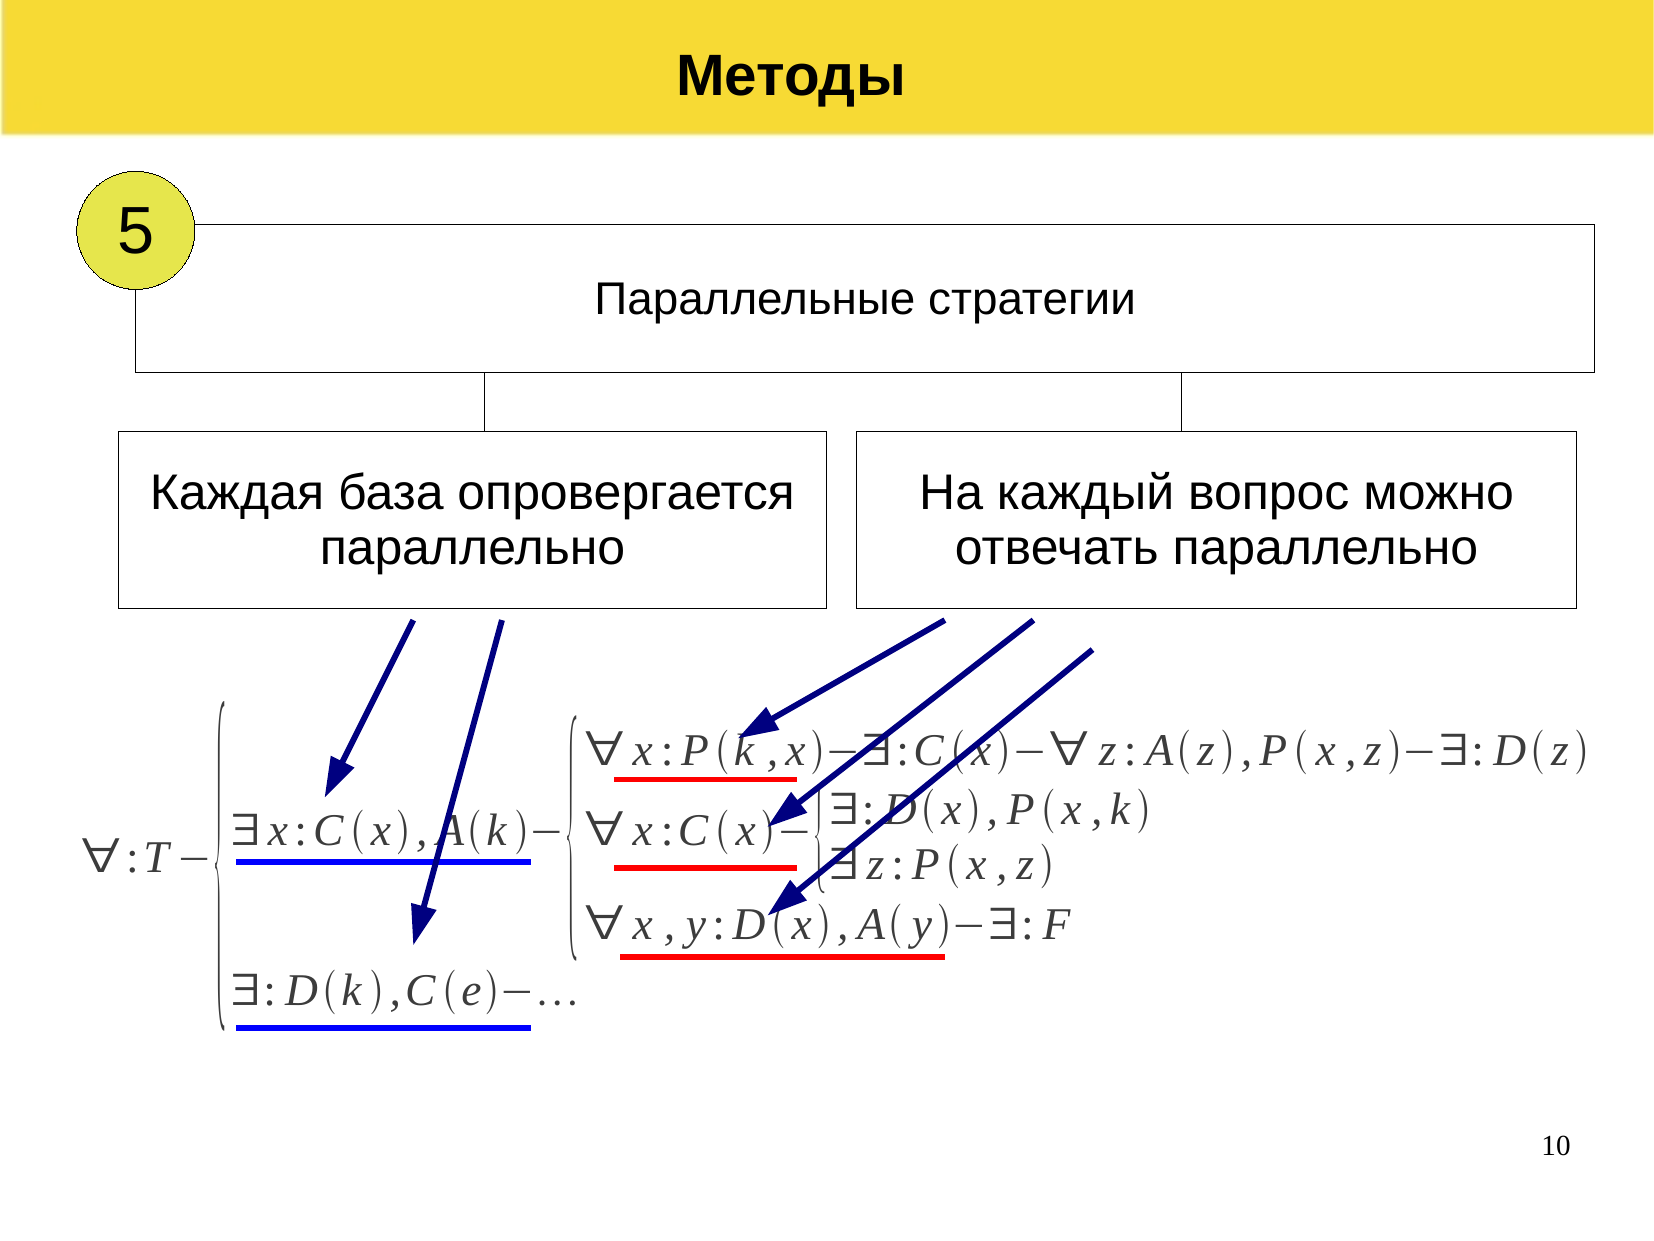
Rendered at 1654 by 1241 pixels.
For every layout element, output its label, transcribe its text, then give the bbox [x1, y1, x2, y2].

picture [0, 0, 1654, 1241]
text_box Каждая база опровергается параллельно [118, 431, 827, 609]
text_box Методы [661, 35, 921, 116]
text_box 5 [76, 171, 195, 290]
text_box На каждый вопрос можно отвечать параллельно [856, 431, 1577, 609]
text_box Параллельные стратегии [135, 224, 1595, 373]
chart [73, 698, 1595, 1032]
